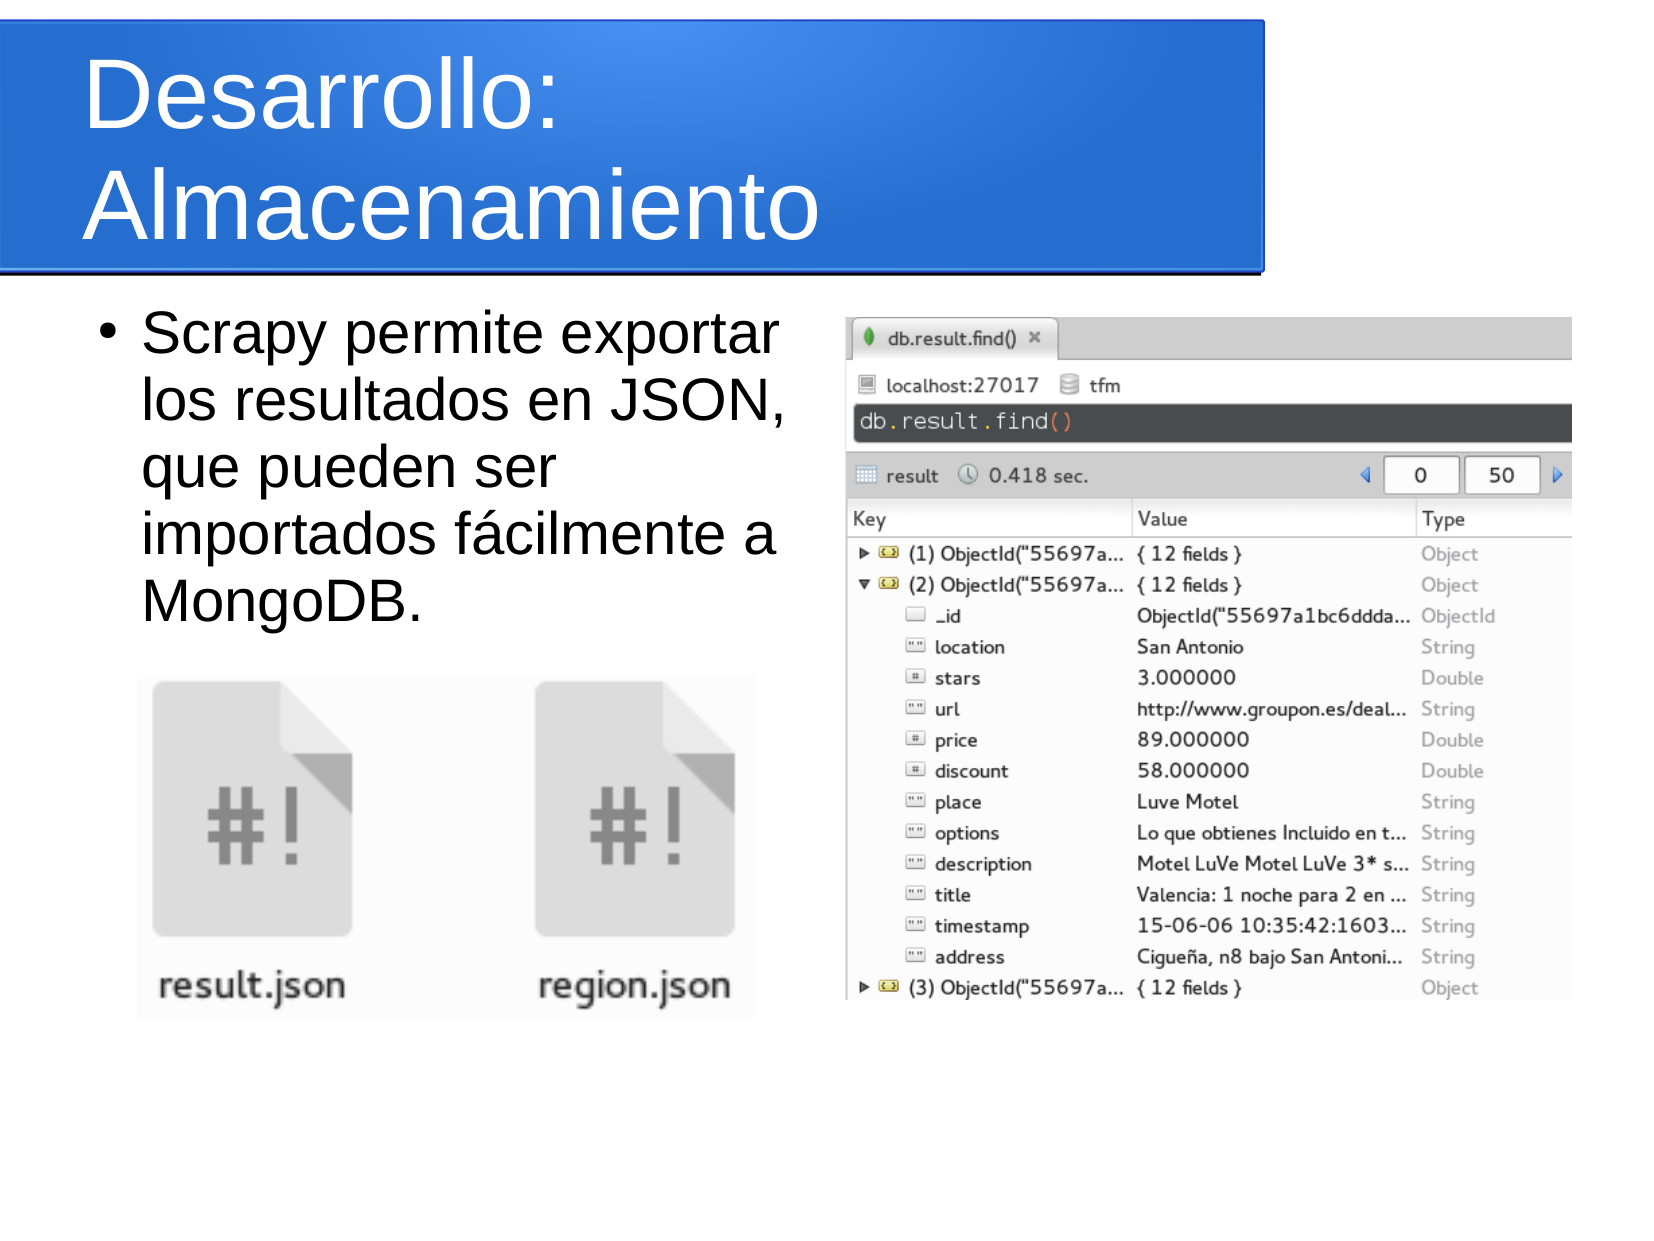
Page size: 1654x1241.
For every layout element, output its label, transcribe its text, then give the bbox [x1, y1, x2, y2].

picture [137, 674, 755, 1018]
list Scrapy permite exportar los resultados en JSON, que pueden ser importados fácilmente a MongoDB. [82, 299, 809, 643]
picture [845, 317, 1572, 1000]
title Desarrollo: Almacenamiento [82, 38, 1235, 261]
